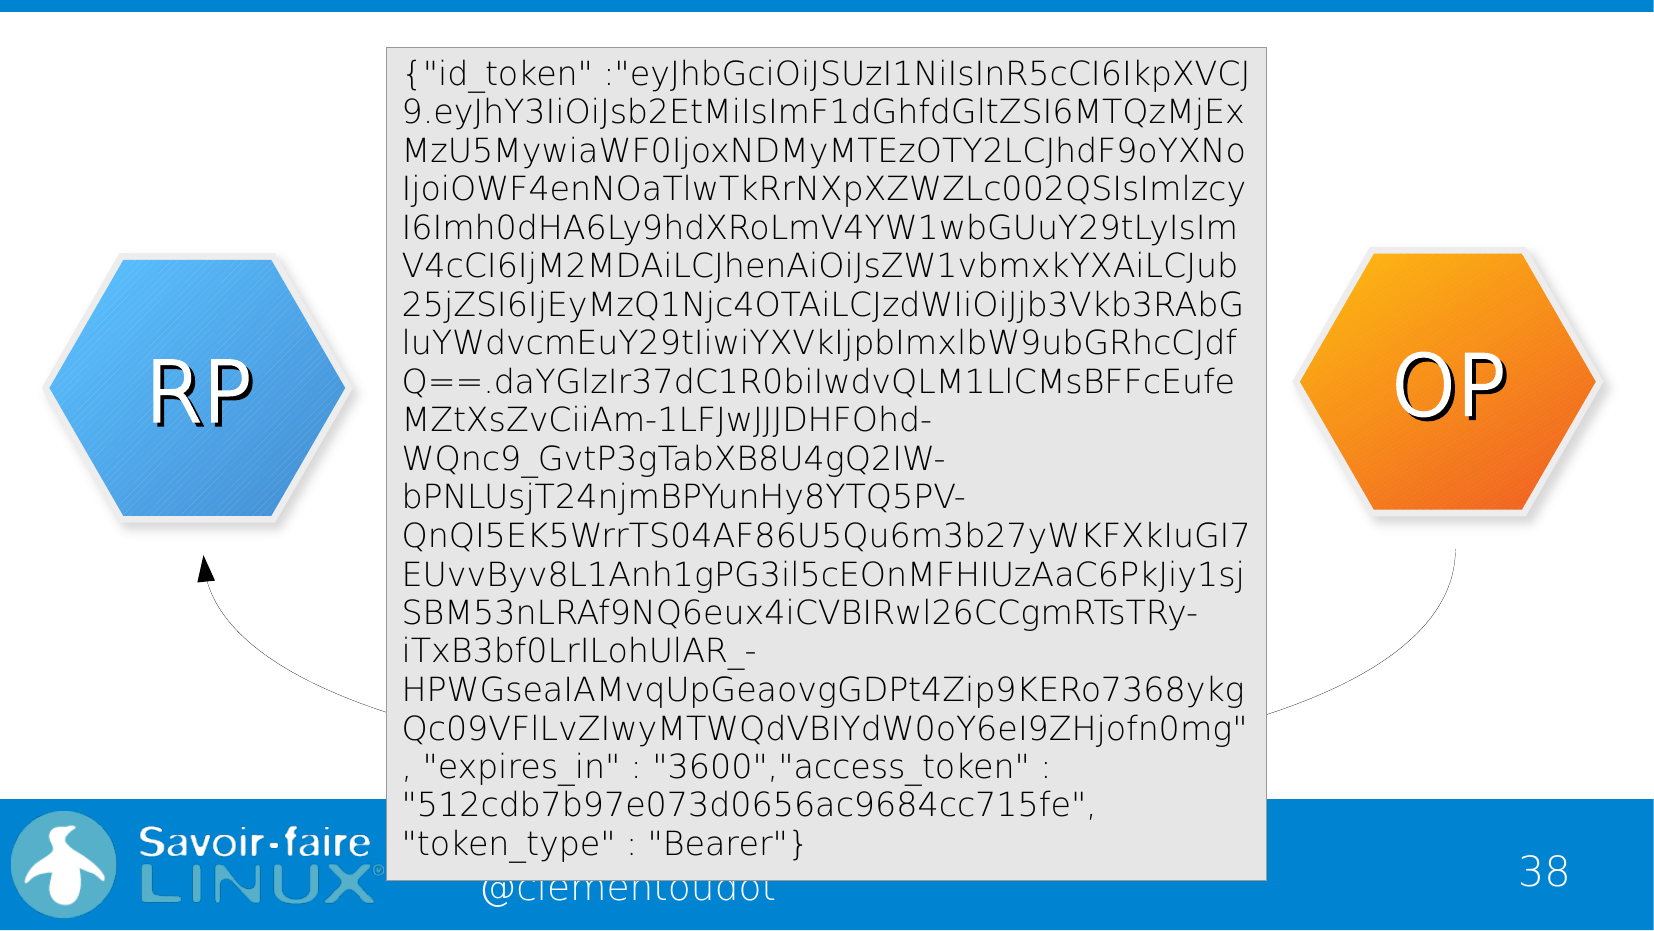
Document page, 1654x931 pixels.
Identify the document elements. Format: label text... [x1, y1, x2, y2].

picture [11, 811, 384, 918]
text_box RP [129, 336, 285, 449]
picture [1275, 230, 1636, 550]
text_box {"id_token" :"eyJhbGciOiJSUzI1NiIsInR5cCI6IkpXVCJ9.eyJhY3IiOiJsb2EtMiIsImF1dGhfdGltZSI6MTQzMjExMzU5MywiaWF0IjoxNDMyMTEzOTY2LCJhdF9oYXNoIjoiOWF4enNOaTlwTkRrNXpXZWZLc002QSIsImlzcyI6Imh0dHA6Ly9hdXRoLmV4YW1wbGUuY29tLyIsImV4cCI6IjM2MDAiLCJhenAiOiJsZW1vbmxkYXAiLCJub25jZSI6IjEyMzQ1Njc4OTAiLCJzdWIiOiJjb3Vkb3RAbGluYWdvcmEuY29tIiwiYXVkIjpbImxlbW9ubGRhcCJdfQ==.daYGlzIr37dC1R0biIwdvQLM1LlCMsBFFcEufeMZtXsZvCiiAm-1LFJwJJJDHFOhd-WQnc9_GvtP3gTabXB8U4gQ2IW-bPNLUsjT24njmBPYunHy8YTQ5PV-QnQI5EK5WrrTS04AF86U5Qu6m3b27yWKFXkIuGI7EUvvByv8L1Anh1gPG3il5cEOnMFHIUzAaC6PkJiy1sjSBM53nLRAf9NQ6eux4iCVBIRwl26CCgmRTsTRy-iTxB3bf0LrILohUlAR_-HPWGseaIAMvqUpGeaovgGDPt4Zip9KERo7368ykgQc09VFlLvZIwyMTWQdVBIYdW0oY6eI9ZHjofn0mg", "expires_in" : "3600","access_token" : "512cdb7b97e073d0656ac9684cc715fe", "token_type" : "Bearer"} [386, 47, 1267, 881]
picture [23, 236, 384, 556]
text_box OP [1375, 330, 1534, 540]
